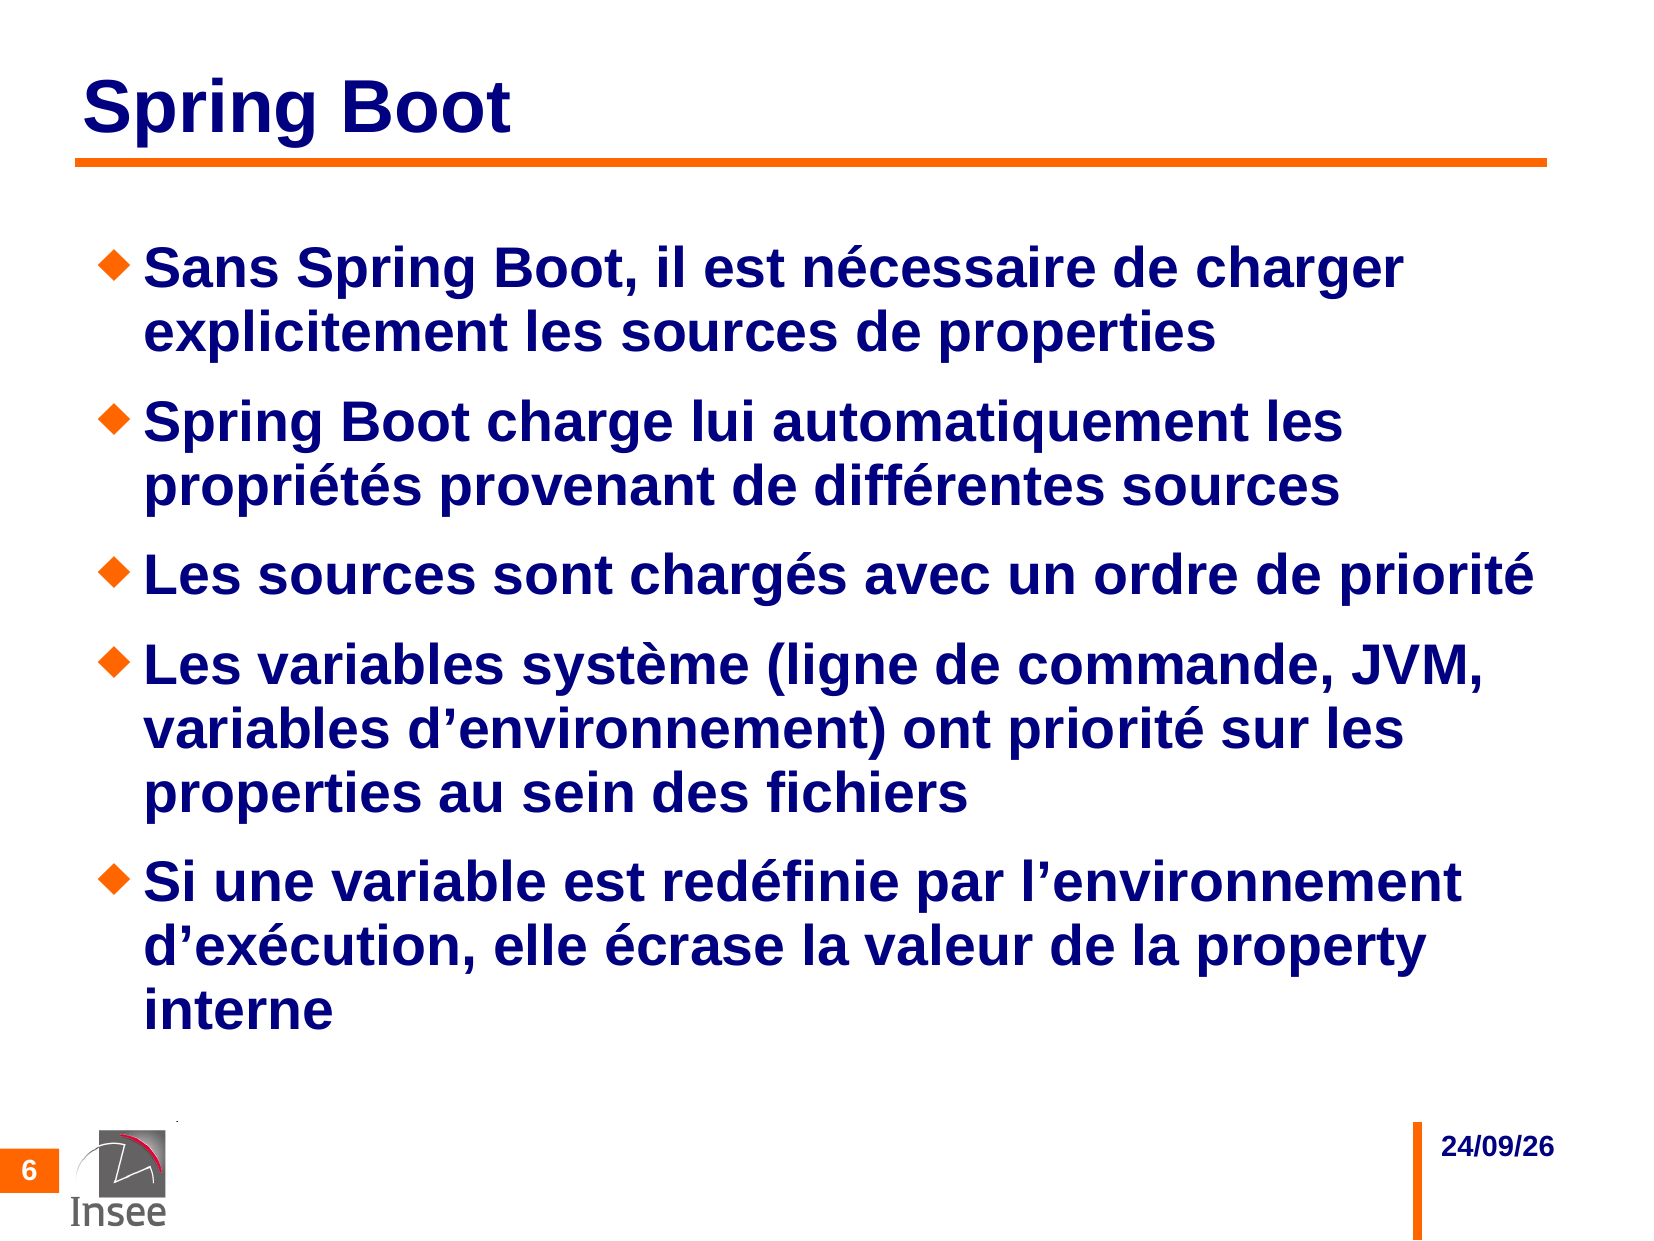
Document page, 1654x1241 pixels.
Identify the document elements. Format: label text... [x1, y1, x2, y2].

title Spring Boot [82, 49, 1619, 163]
picture [62, 1121, 178, 1241]
list Sans Spring Boot, il est nécessaire de charger explicitement les sources de properties Spring Boot charge lui automatiquement les propriétés provenant de différentes sources Les sources sont chargés avec un ordre de priorité Les variables système (ligne de commande, JVM, variables d’environnement) ont priorité sur les properties au sein des fichiers Si une variable est redéfinie par l’environnement d’exécution, elle écrase la valeur de la property interne [82, 236, 1571, 1052]
